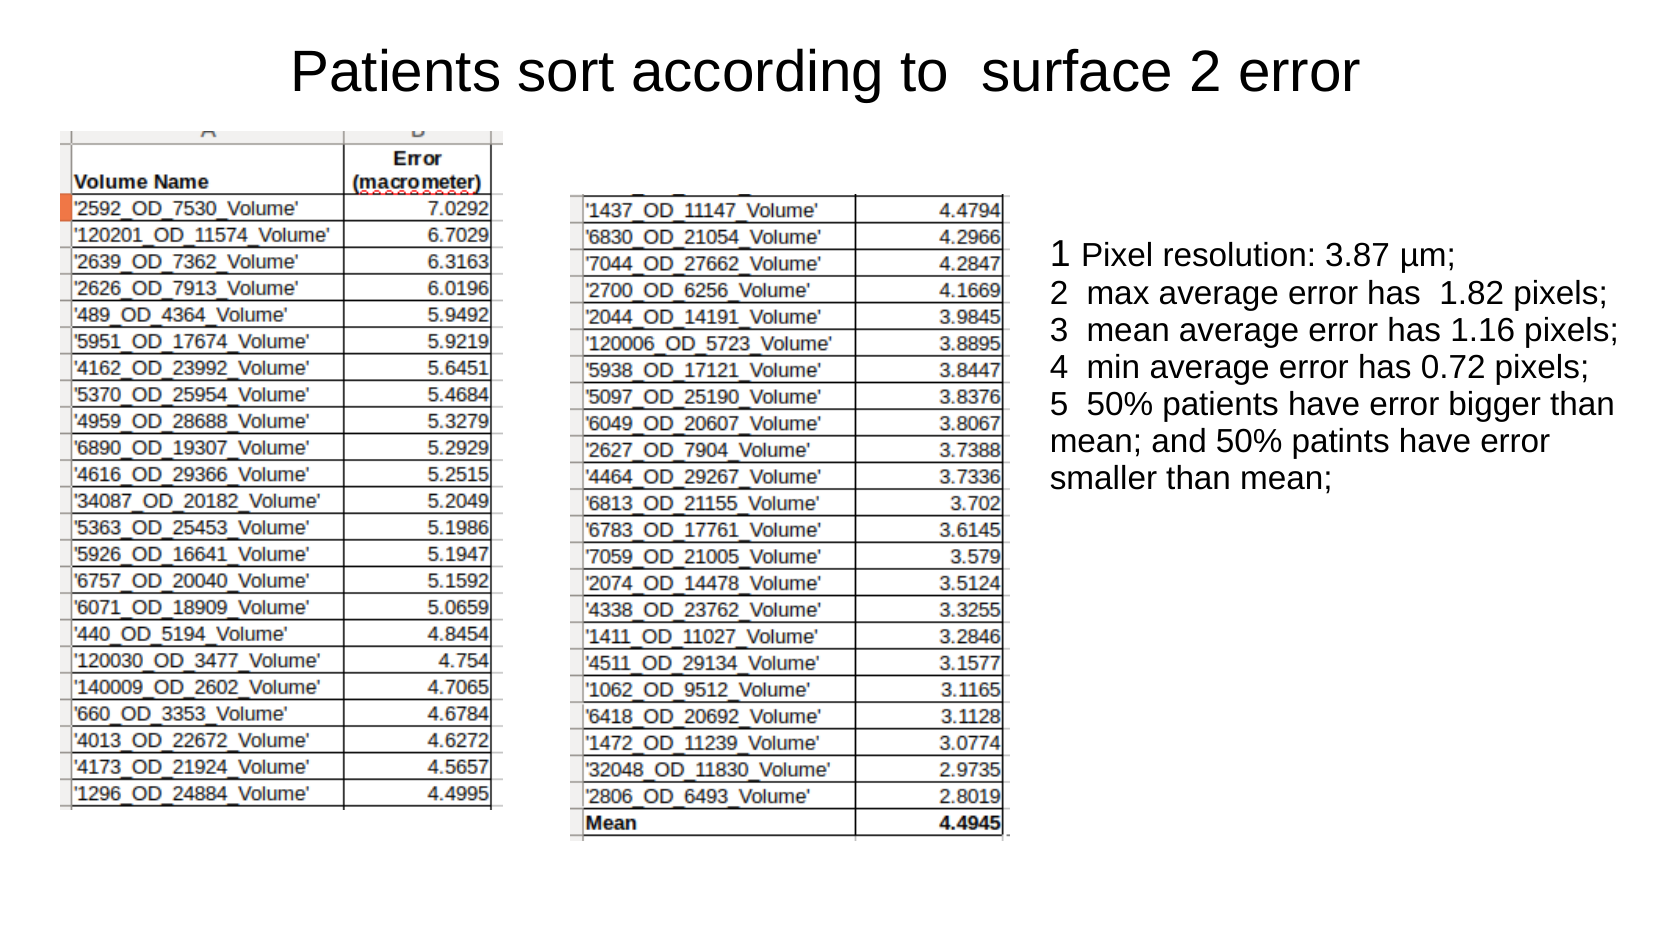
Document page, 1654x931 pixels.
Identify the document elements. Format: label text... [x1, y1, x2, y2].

picture [570, 194, 1010, 841]
text_box 1 Pixel resolution: 3.87 µm; 2 max average error has 1.82 pixels; 3 mean average error has 1.16 pixels; 4 min average error has 0.72 pixels; 5 50% patients have error bigger than mean; and 50% patints have error smaller than mean; [1035, 225, 1654, 616]
title Patients sort according to surface 2 error [82, 37, 1571, 106]
picture [60, 131, 503, 811]
